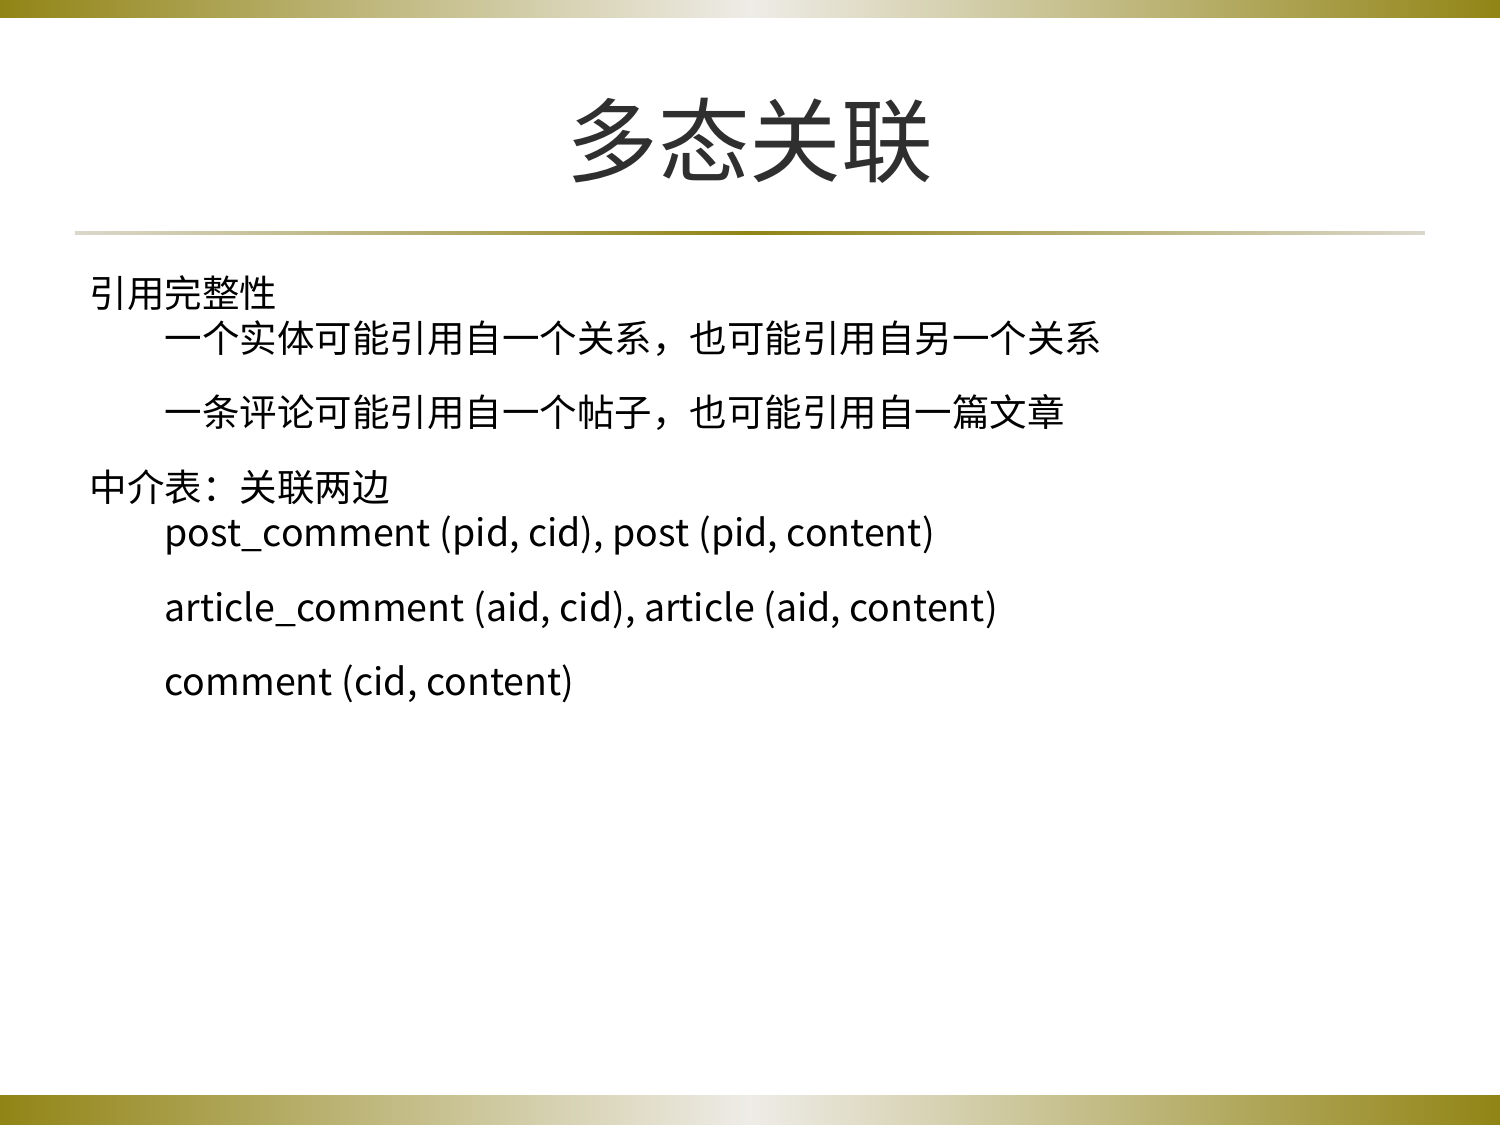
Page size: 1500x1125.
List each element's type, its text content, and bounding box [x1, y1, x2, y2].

title 多态关联 [75, 45, 1425, 233]
list 引用完整性 一个实体可能引用自一个关系，也可能引用自另一个关系 一条评论可能引用自一个帖子，也可能引用自一篇文章 中介表：关联两边 post_comment (pid, cid), post (pid, content) article_comment (aid, cid), article (aid, content) comment (cid, content) [75, 262, 1425, 1032]
